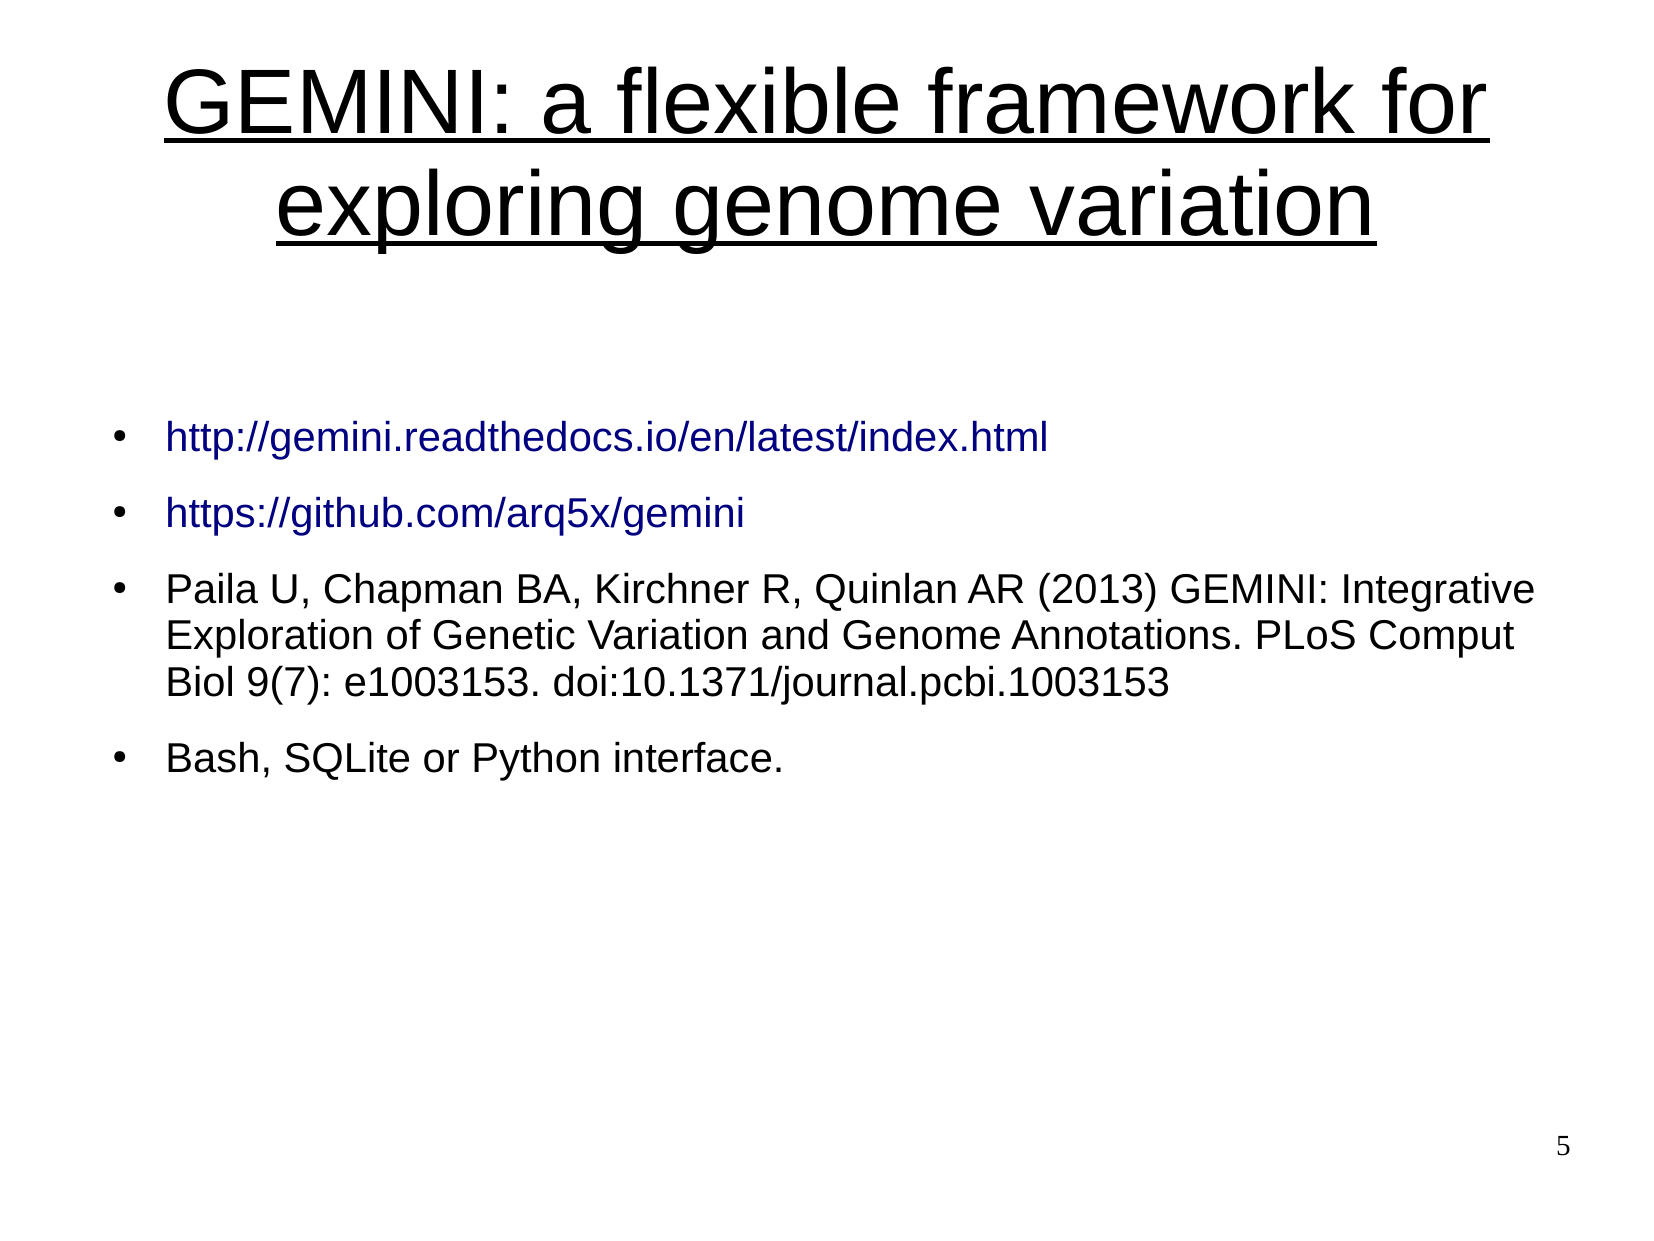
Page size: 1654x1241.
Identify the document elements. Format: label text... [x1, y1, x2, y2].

list http://gemini.readthedocs.io/en/latest/index.html https://github.com/arq5x/gemini Paila U, Chapman BA, Kirchner R, Quinlan AR (2013) GEMINI: Integrative Exploration of Genetic Variation and Genome Annotations. PLoS Comput Biol 9(7): e1003153. doi:10.1371/journal.pcbi.1003153 Bash, SQLite or Python interface. [94, 337, 1583, 1057]
title GEMINI: a flexible framework for exploring genome variation [82, 49, 1571, 257]
